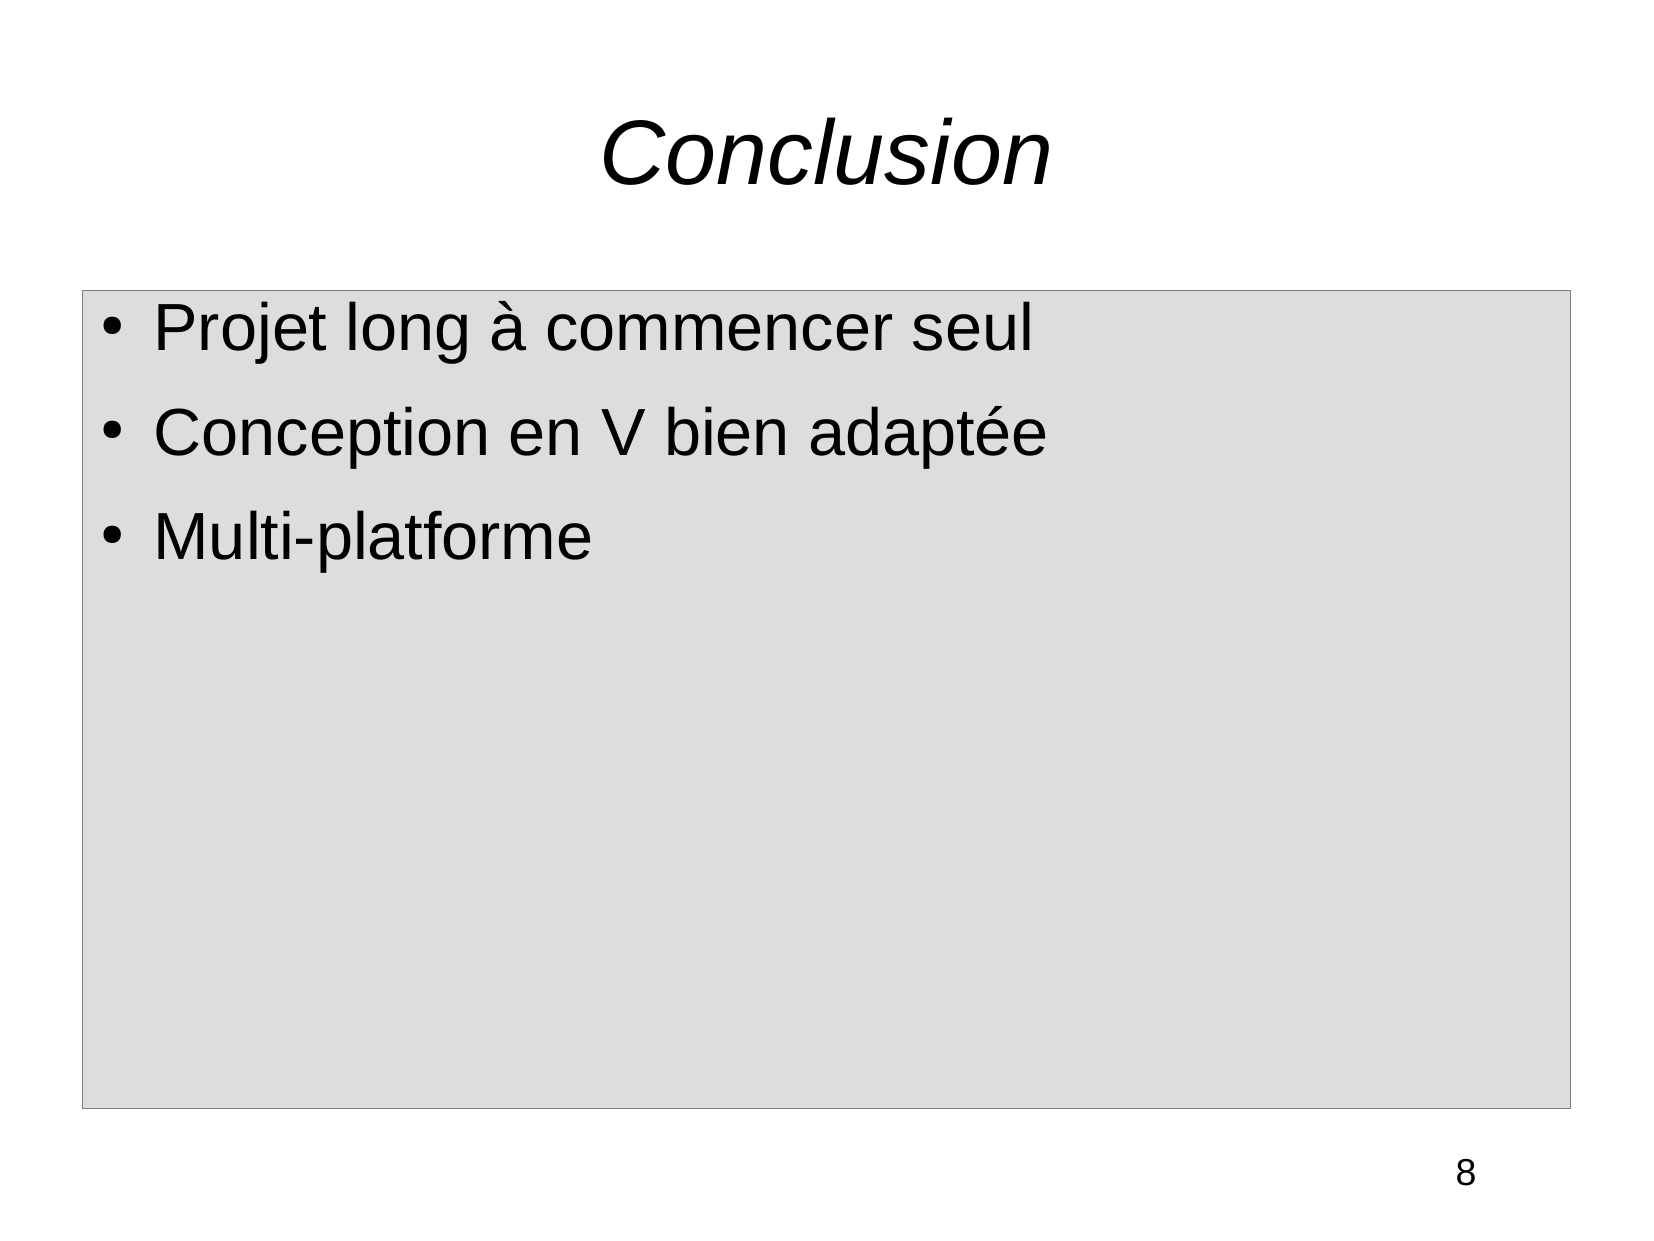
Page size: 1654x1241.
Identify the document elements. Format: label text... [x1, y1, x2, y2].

title Conclusion [82, 49, 1571, 257]
list Projet long à commencer seul Conception en V bien adaptée Multi-platforme [82, 290, 1571, 1109]
